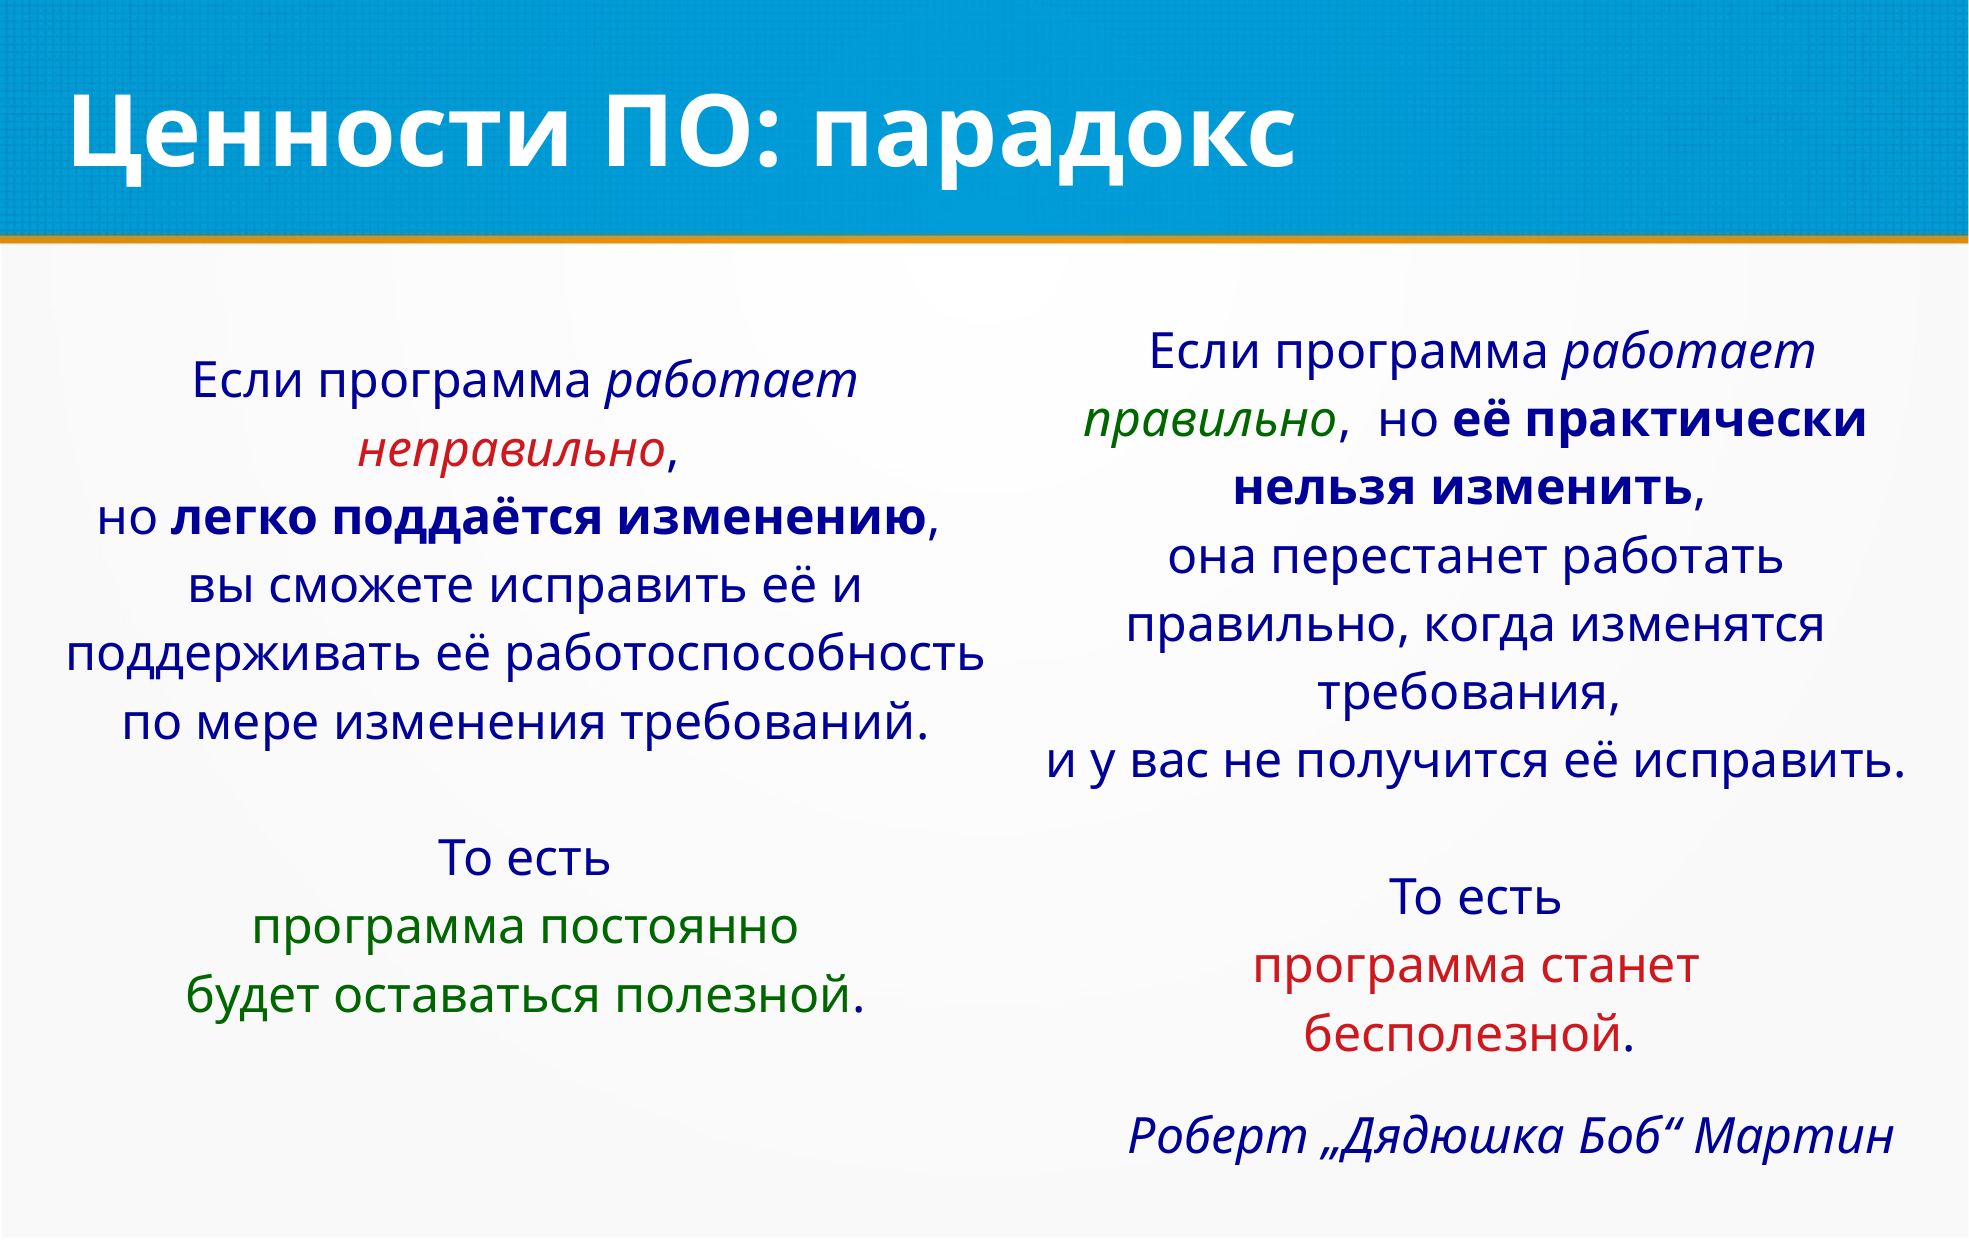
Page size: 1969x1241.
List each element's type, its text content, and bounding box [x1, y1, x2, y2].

text_box Роберт „Дядюшка Боб“ Мартин [1062, 1061, 1902, 1206]
text_box  Если программа работает правильно, но её практически нельзя изменить, она перестанет работать правильно, когда изменятся требования, и у вас не получится её исправить. То есть программа станет бесполезной. [1027, 318, 1926, 1062]
picture [0, 233, 1969, 1241]
text_box Если программа работает неправильно, но легко поддаётся изменению, вы сможете исправить её и поддерживать её работоспособность по мере изменения требований. То есть программа постоянно будет оставаться полезной. [59, 348, 993, 1092]
text_box Ценности ПО: парадокс [59, 55, 1902, 200]
